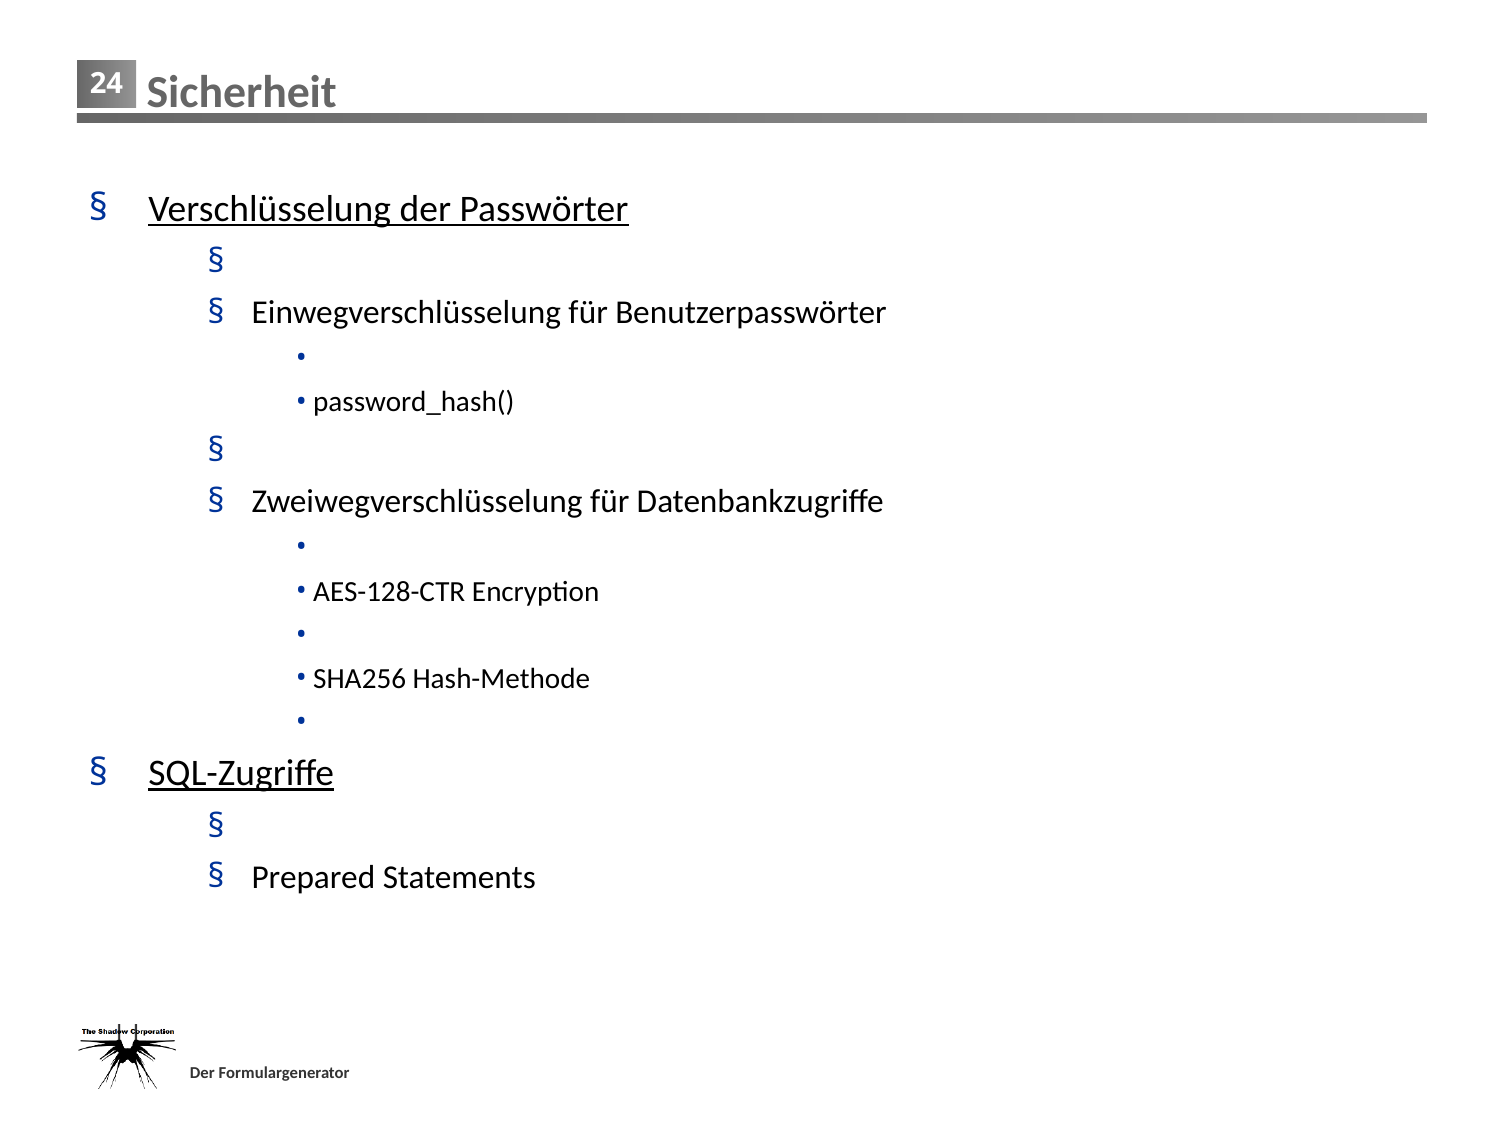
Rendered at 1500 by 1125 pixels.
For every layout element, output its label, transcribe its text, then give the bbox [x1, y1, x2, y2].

title Sicherheit [131, 54, 1433, 125]
text_box Verschlüsselung der Passwörter Einwegverschlüsselung für Benutzerpasswörter password_hash() Zweiwegverschlüsselung für Datenbankzugriffe AES-128-CTR Encryption SHA256 Hash-Methode SQL-Zugriffe Prepared Statements [74, 123, 1424, 1058]
